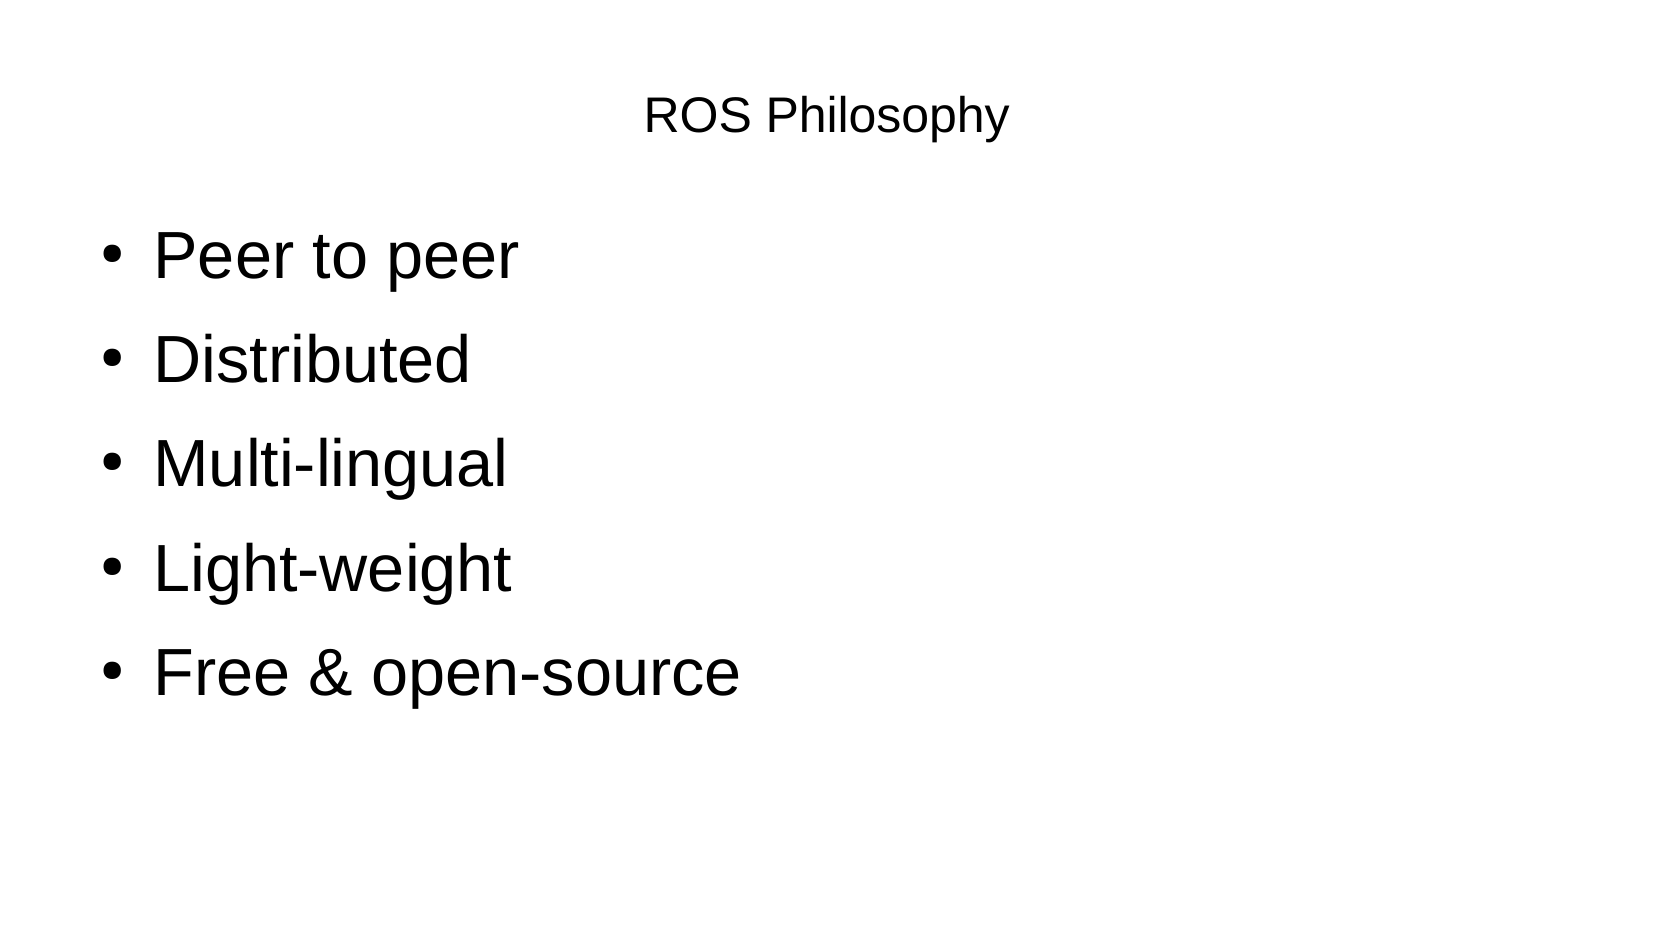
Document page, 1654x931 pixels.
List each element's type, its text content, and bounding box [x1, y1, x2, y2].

list Peer to peer Distributed Multi-lingual Light-weight Free & open-source [82, 217, 1571, 758]
title ROS Philosophy [82, 37, 1571, 193]
